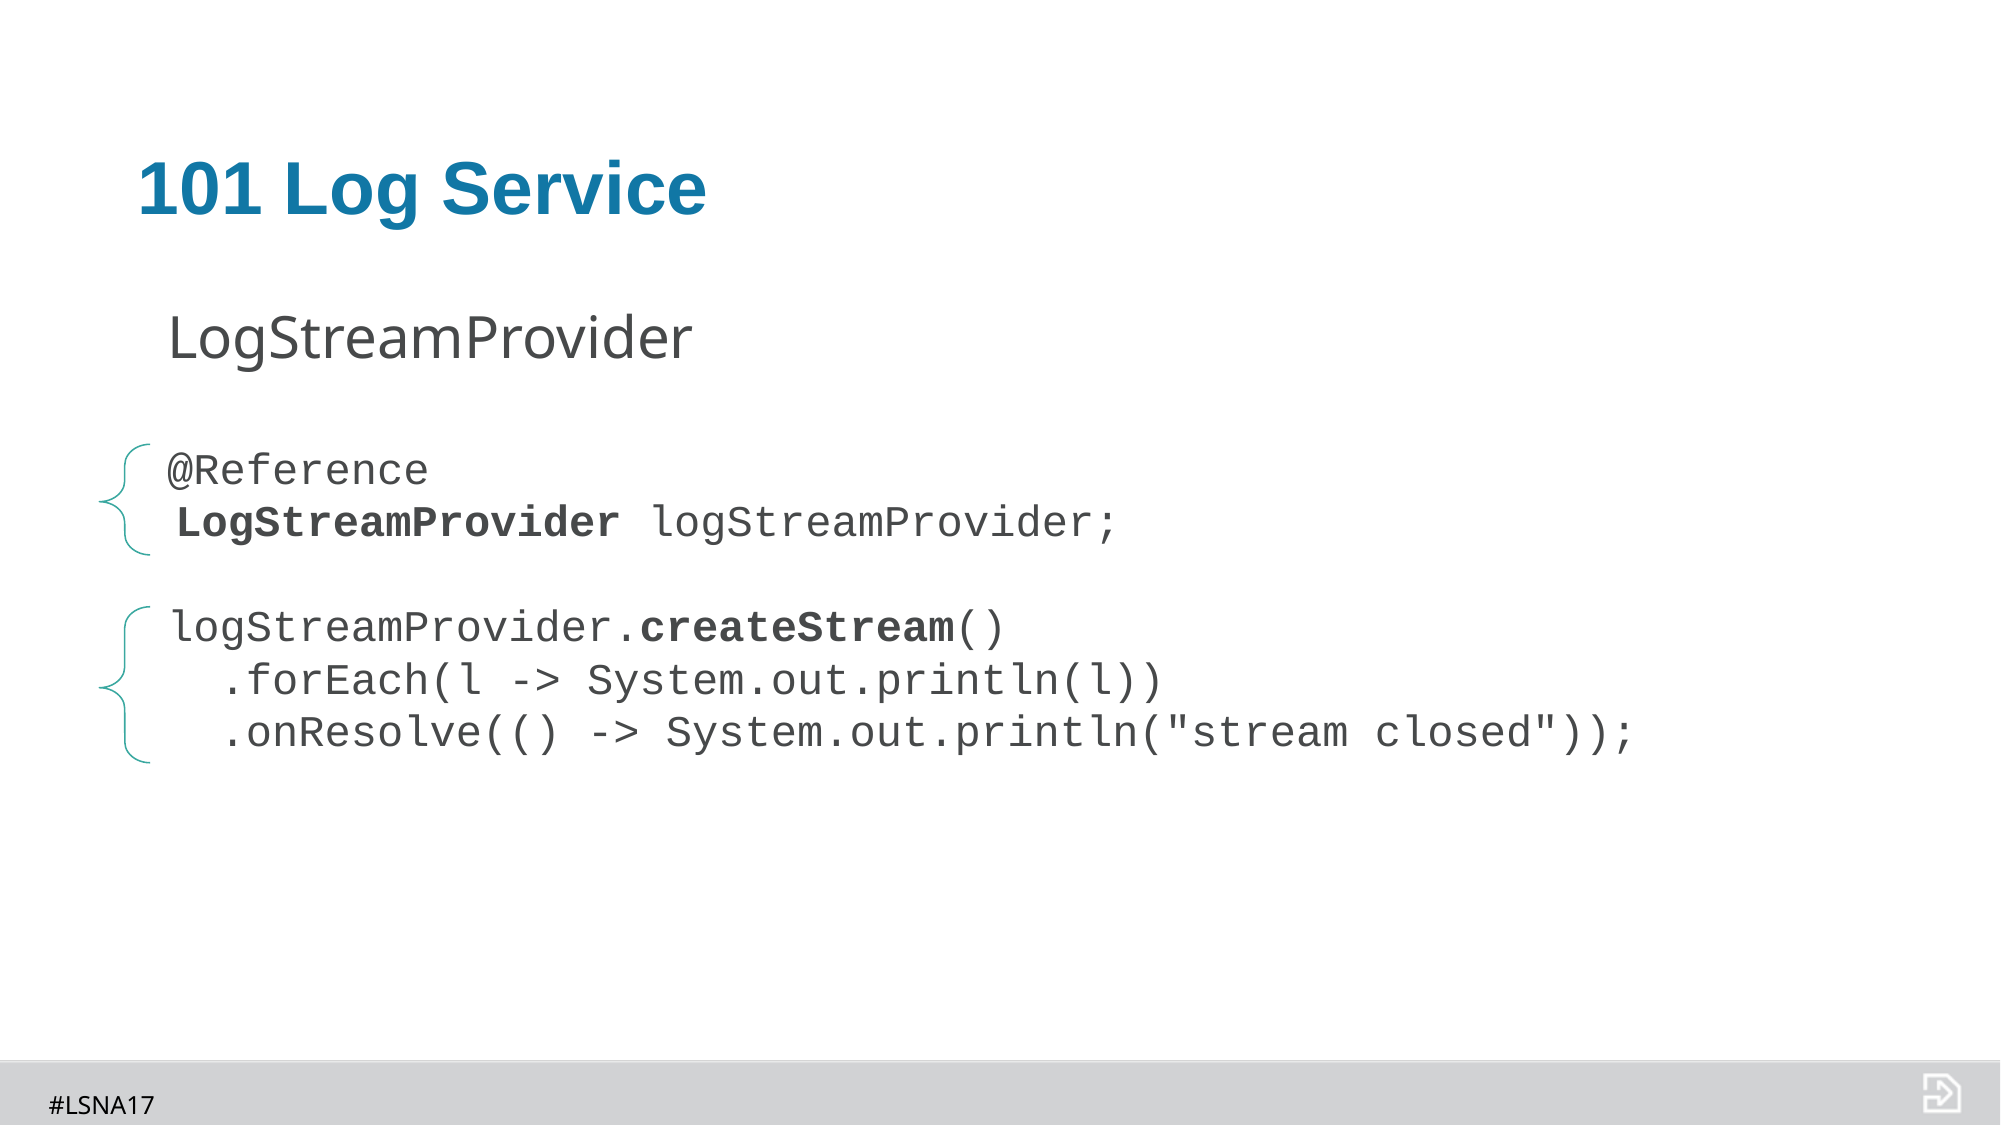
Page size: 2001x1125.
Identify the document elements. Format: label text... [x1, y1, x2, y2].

list LogStreamProvider @Reference LogStreamProvider logStreamProvider; logStreamProvider.createStream() .forEach(l -> System.out.println(l)) .onResolve(() -> System.out.println("stream closed")); [122, 285, 1857, 995]
title 101 Log Service [122, 142, 1600, 227]
picture [0, 0, 2001, 1125]
